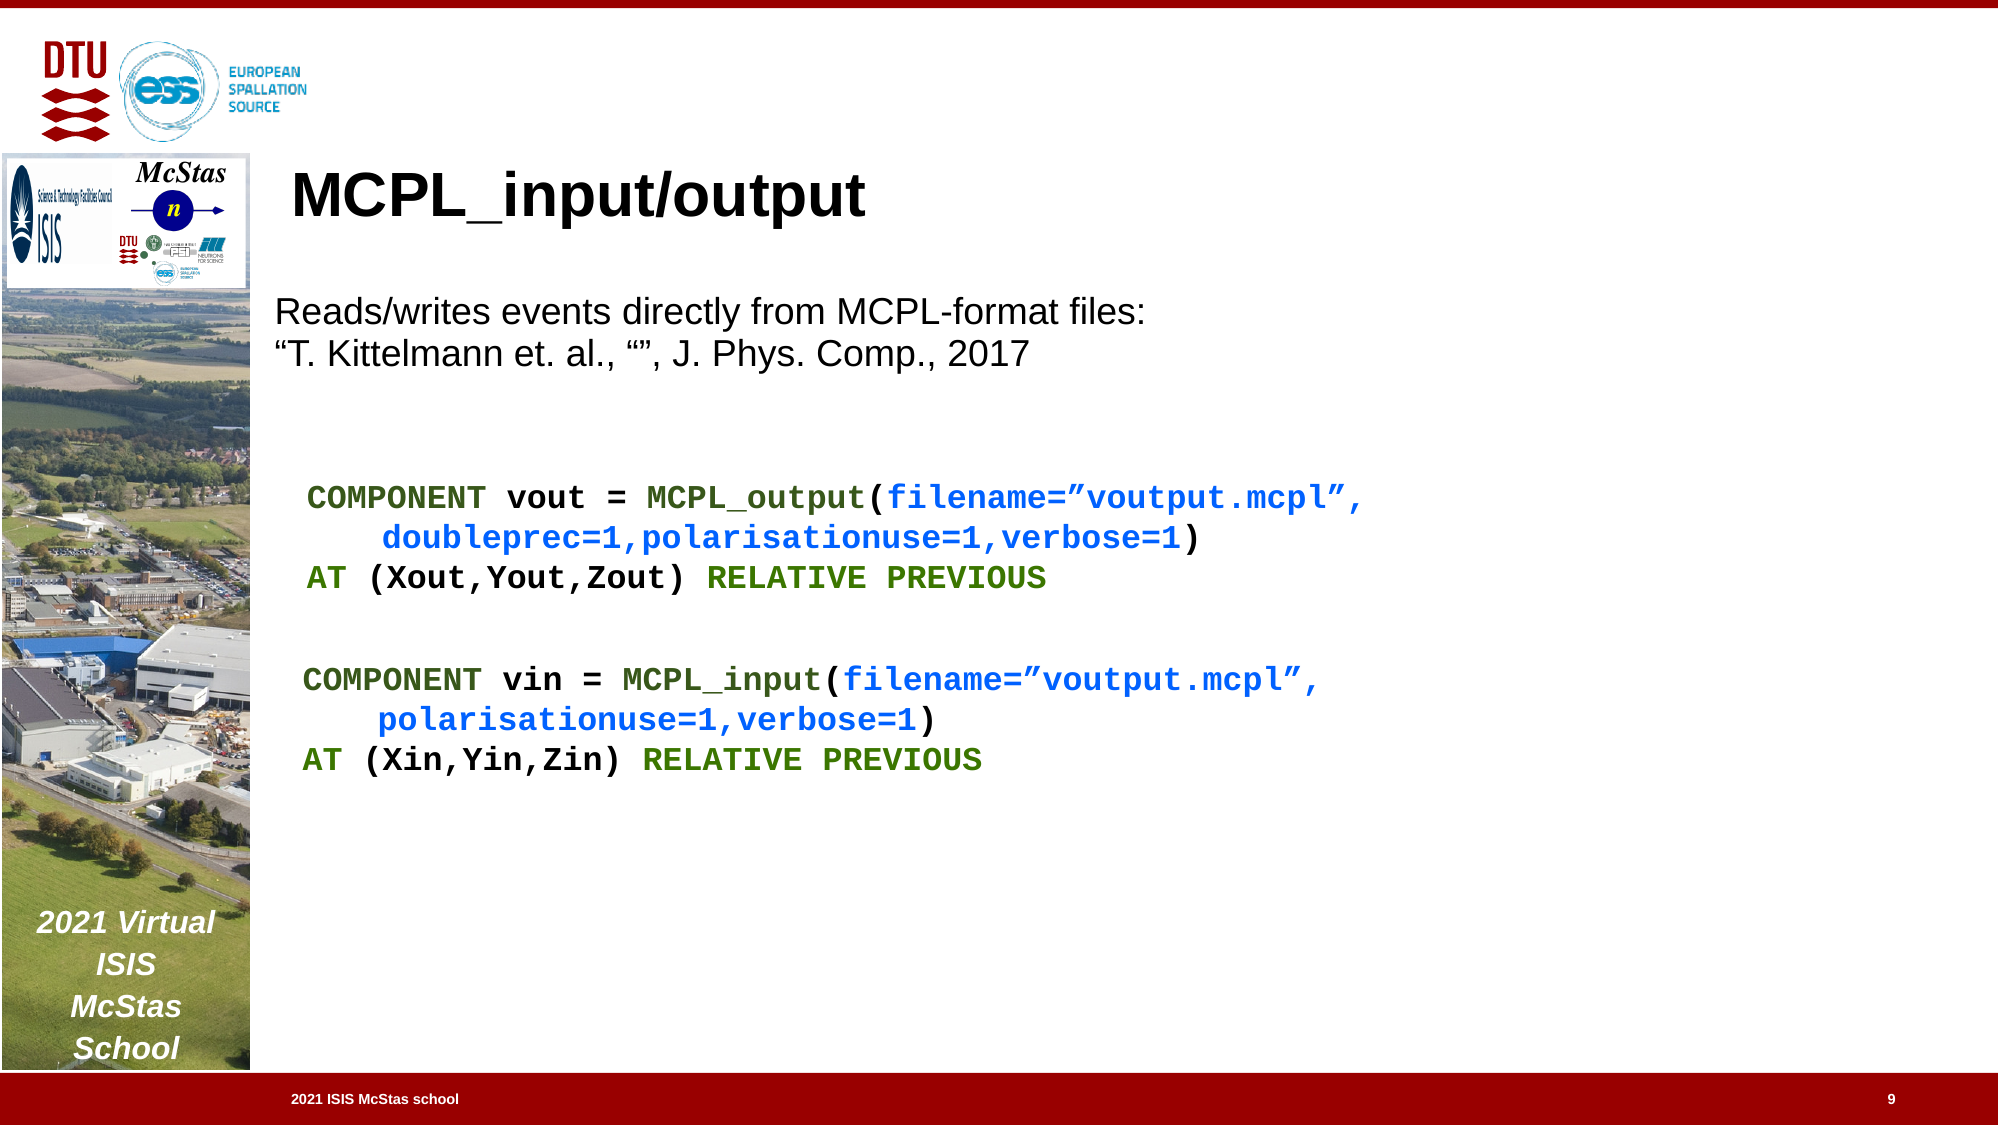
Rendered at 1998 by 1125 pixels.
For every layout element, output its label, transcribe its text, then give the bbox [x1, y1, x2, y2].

text_box COMPONENT vin = MCPL_input(filename=”voutput.mcpl”, polarisationuse=1,verbose=1) AT (Xin,Yin,Zin) RELATIVE PREVIOUS [295, 649, 1762, 785]
picture [119, 41, 307, 142]
picture [2, 153, 250, 1070]
text_box COMPONENT vout = MCPL_output(filename=”voutput.mcpl”, doubleprec=1,polarisationuse=1,verbose=1) AT (Xout,Yout,Zout) RELATIVE PREVIOUS [299, 467, 1766, 603]
slide_number <number> [1887, 1088, 1909, 1110]
title MCPL_input/output [291, 69, 1819, 230]
text_box Reads/writes events directly from MCPL-format files: “T. Kittelmann et. al., “”, J. Phys. Comp., 2017 [259, 283, 1300, 383]
